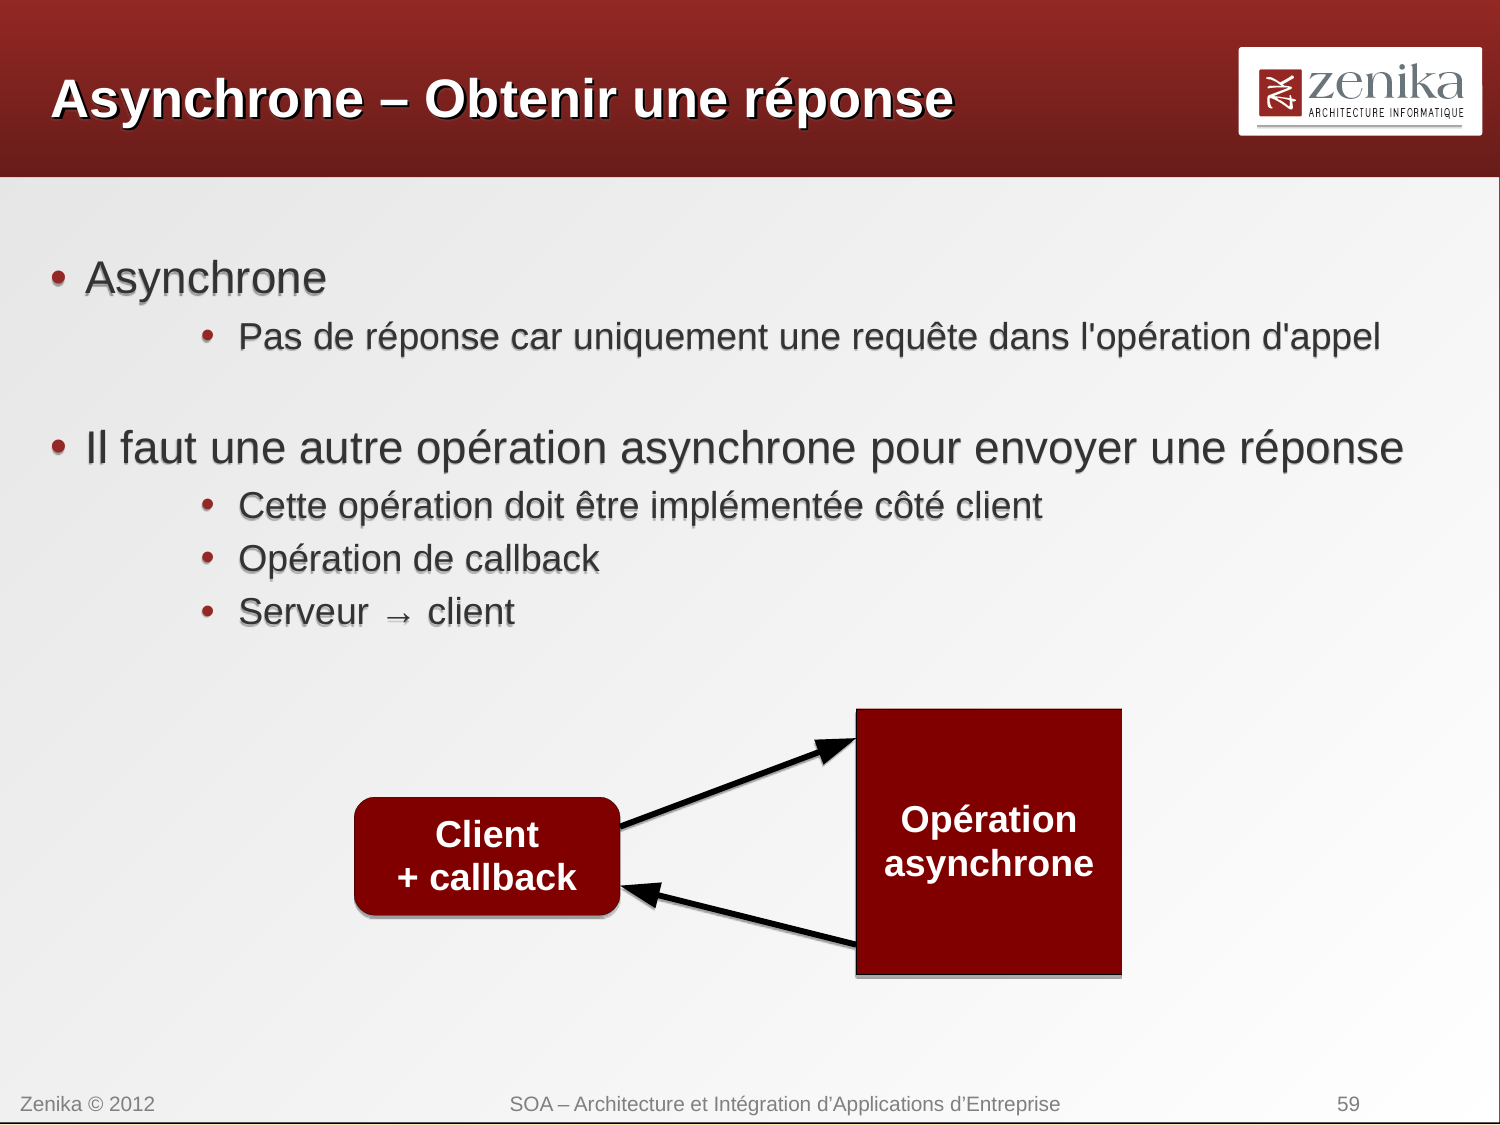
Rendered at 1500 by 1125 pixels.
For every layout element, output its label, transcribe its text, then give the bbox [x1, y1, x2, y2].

picture [354, 708, 1122, 975]
title Asynchrone – Obtenir une réponse [50, 22, 1206, 172]
subtitle Asynchrone Pas de réponse car uniquement une requête dans l'opération d'appel Il faut une autre opération asynchrone pour envoyer une réponse Cette opération doit être implémentée côté client Opération de callback Serveur → client [50, 249, 1435, 1079]
